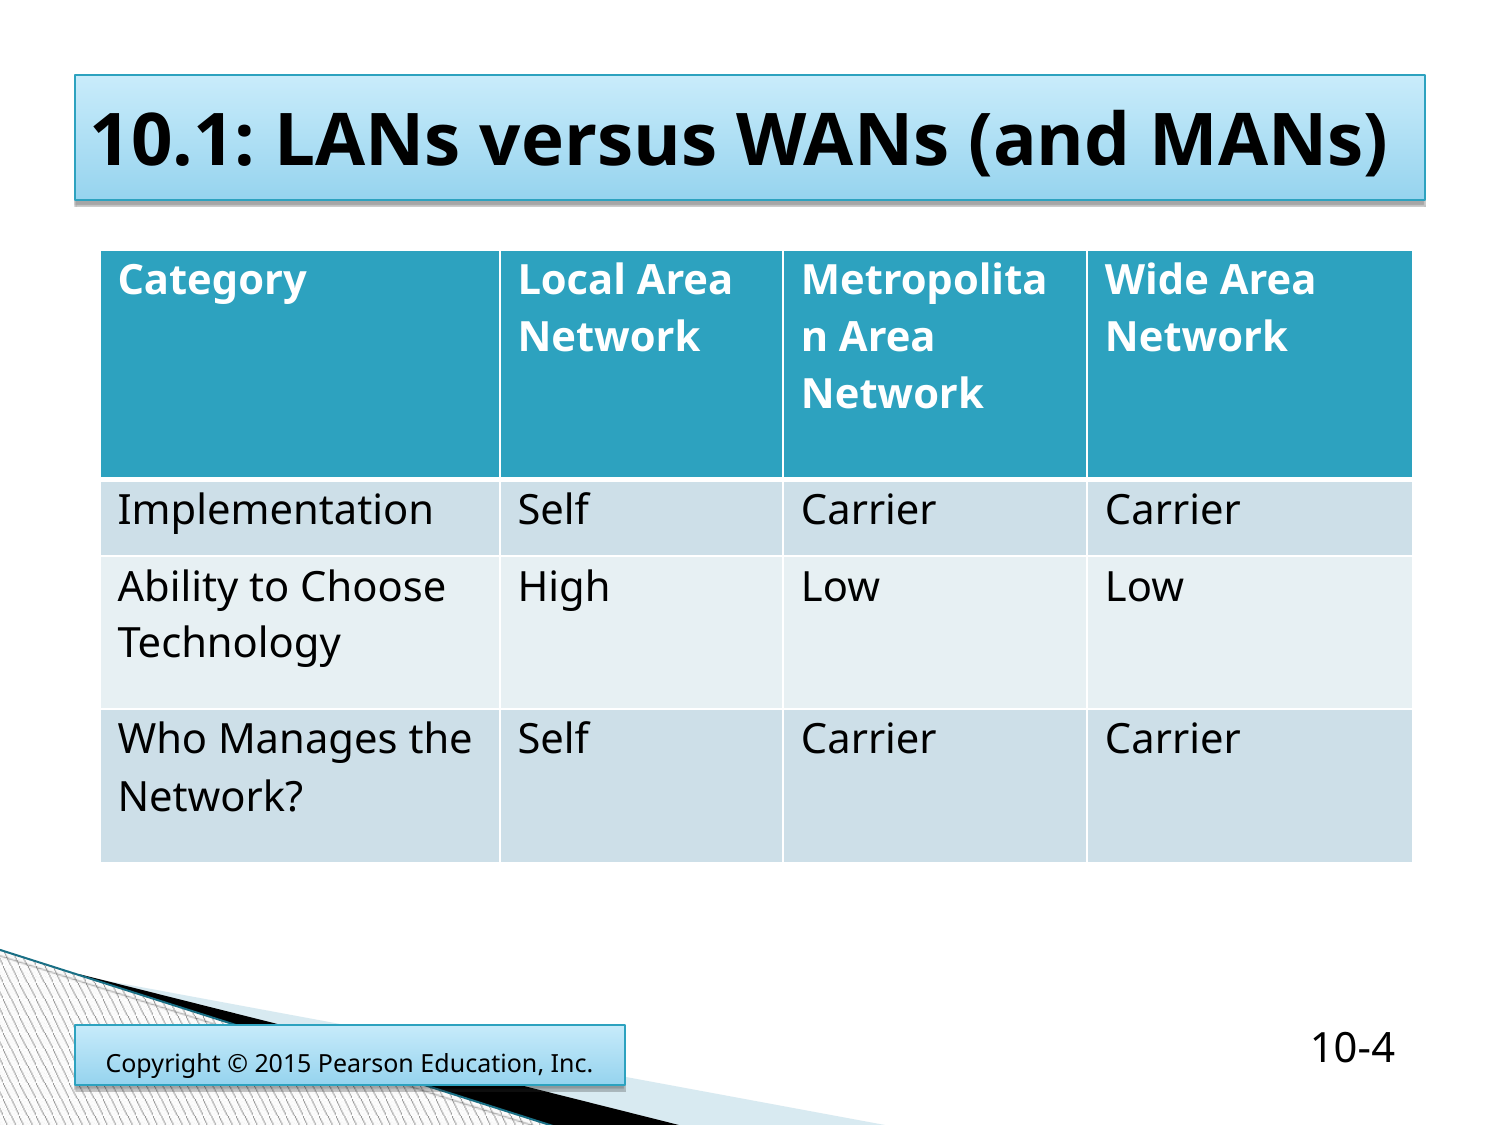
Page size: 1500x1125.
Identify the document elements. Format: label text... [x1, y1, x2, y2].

table_cell Self [501, 710, 782, 862]
slide_number 10-<number> [1149, 1025, 1410, 1085]
table_cell Implementation [101, 482, 499, 555]
table_cell Carrier [1088, 482, 1412, 555]
title 10.1: LANs versus WANs (and MANs) [75, 75, 1425, 200]
table_header Metropolitan Area Network [784, 251, 1086, 477]
table_cell Low [784, 557, 1086, 708]
table_header Local Area Network [501, 251, 782, 477]
table_cell Carrier [1088, 710, 1412, 862]
table_cell Carrier [784, 710, 1086, 862]
table_cell Carrier [784, 482, 1086, 555]
footer Copyright © 2015 Pearson Education, Inc. [75, 1025, 625, 1085]
picture [0, 952, 543, 1125]
table_cell Ability to Choose Technology [101, 557, 499, 708]
table_cell High [501, 557, 782, 708]
table_cell Low [1088, 557, 1412, 708]
table_cell Who Manages the Network? [101, 710, 499, 862]
table_cell Self [501, 482, 782, 555]
table_header Category [101, 251, 499, 477]
table_header Wide Area Network [1088, 251, 1412, 477]
